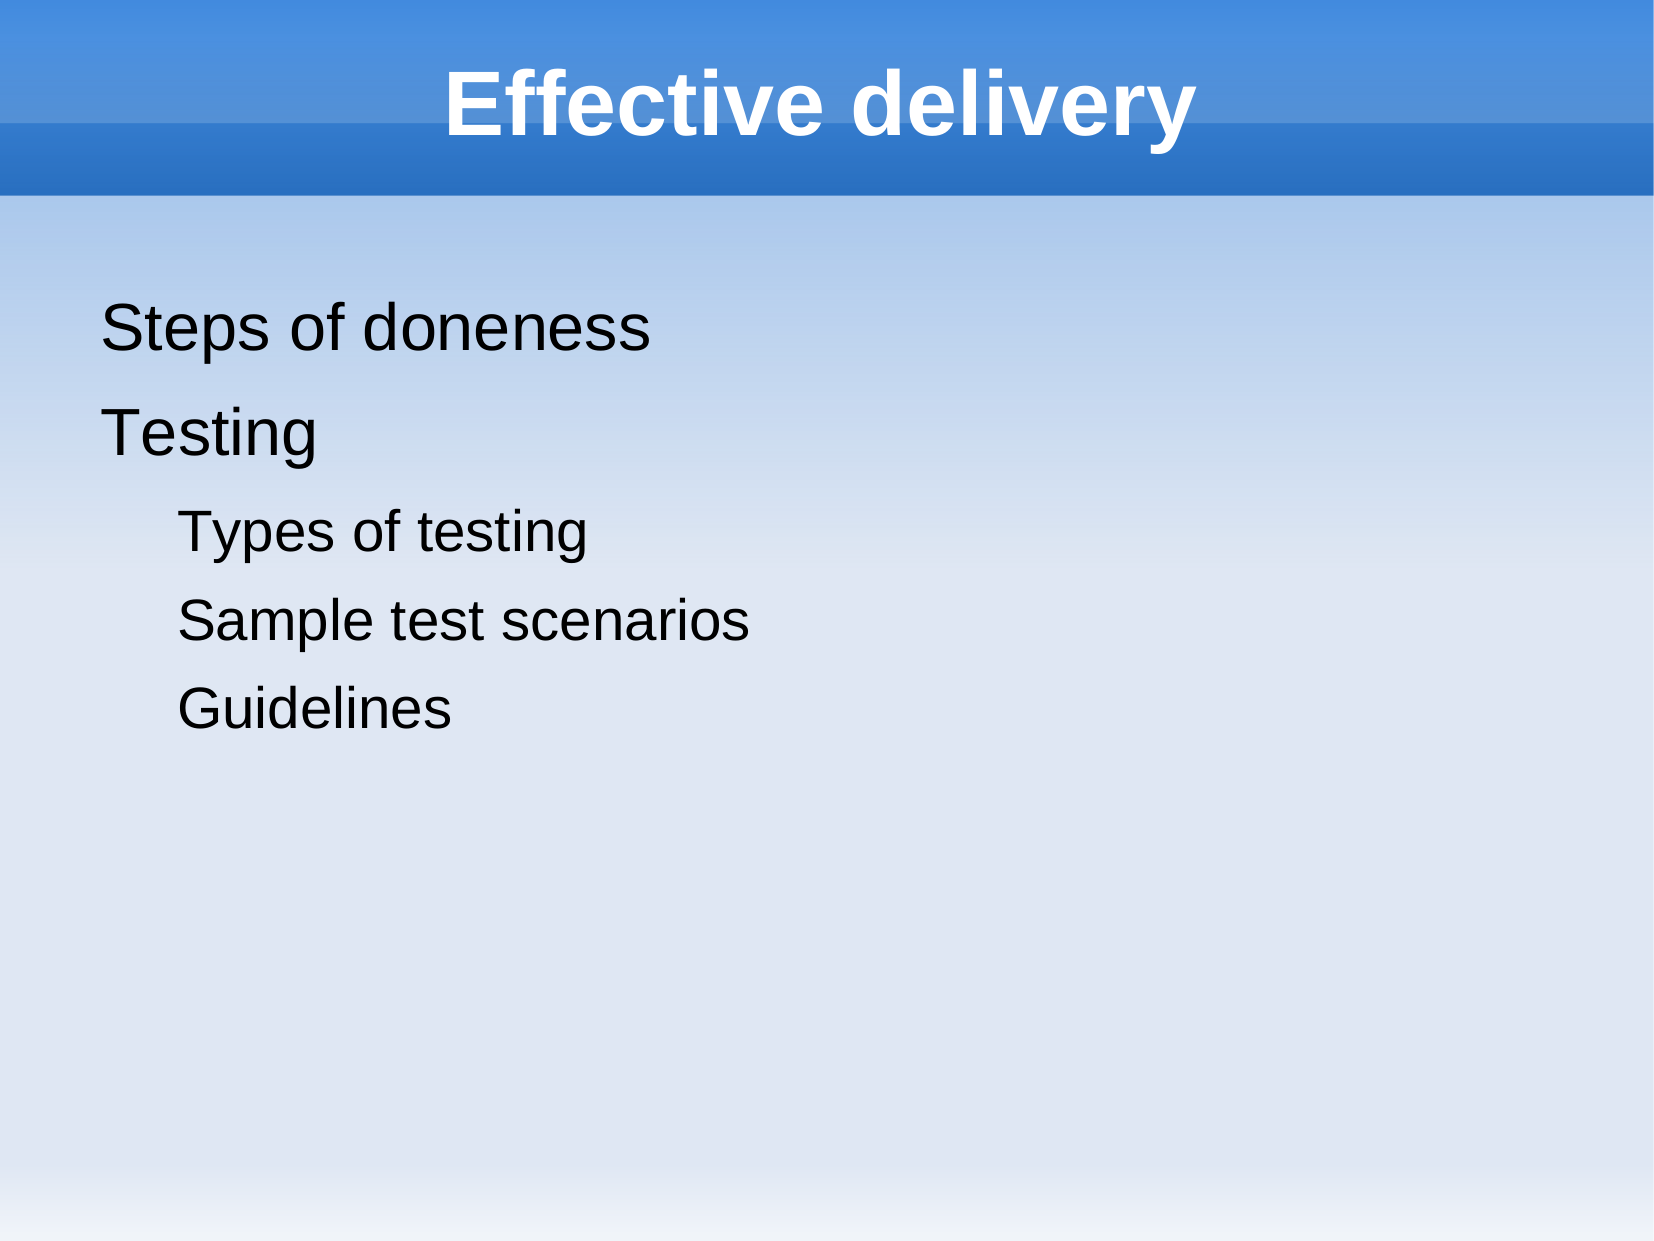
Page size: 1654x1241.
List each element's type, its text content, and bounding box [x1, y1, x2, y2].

picture [0, 0, 1654, 1241]
title Effective delivery [76, 0, 1565, 208]
list Steps of doneness Testing Types of testing Sample test scenarios Guidelines [82, 290, 1571, 1109]
